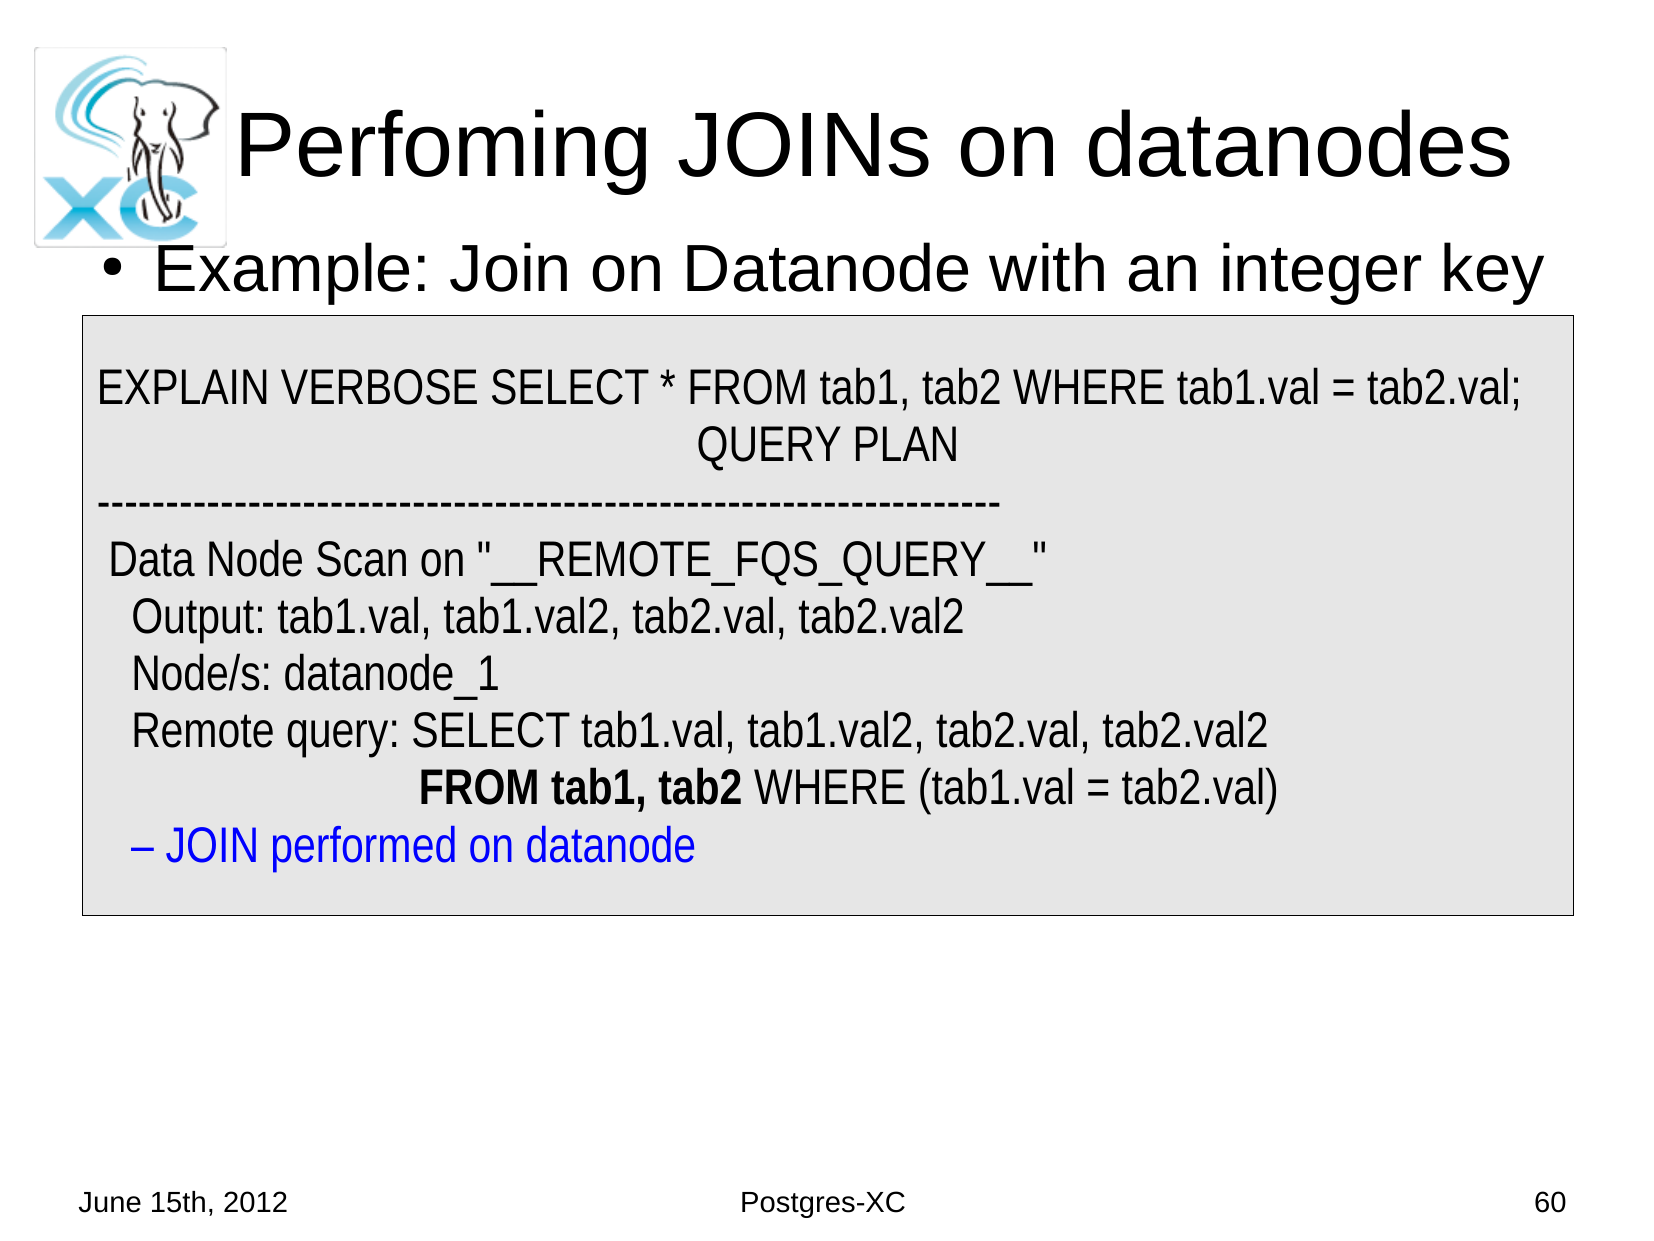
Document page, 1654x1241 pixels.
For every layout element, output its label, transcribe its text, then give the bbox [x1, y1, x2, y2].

text_box EXPLAIN VERBOSE SELECT * FROM tab1, tab2 WHERE tab1.val = tab2.val; QUERY PLAN ------------------------------------------------------------------ Data Node Scan on "__REMOTE_FQS_QUERY__" Output: tab1.val, tab1.val2, tab2.val, tab2.val2 Node/s: datanode_1 Remote query: SELECT tab1.val, tab1.val2, tab2.val, tab2.val2 FROM tab1, tab2 WHERE (tab1.val = tab2.val) – JOIN performed on datanode [82, 315, 1574, 916]
title Perfoming JOINs on datanodes [234, 40, 1599, 248]
picture [34, 47, 227, 248]
list Example: Join on Datanode with an integer key [82, 231, 1572, 315]
